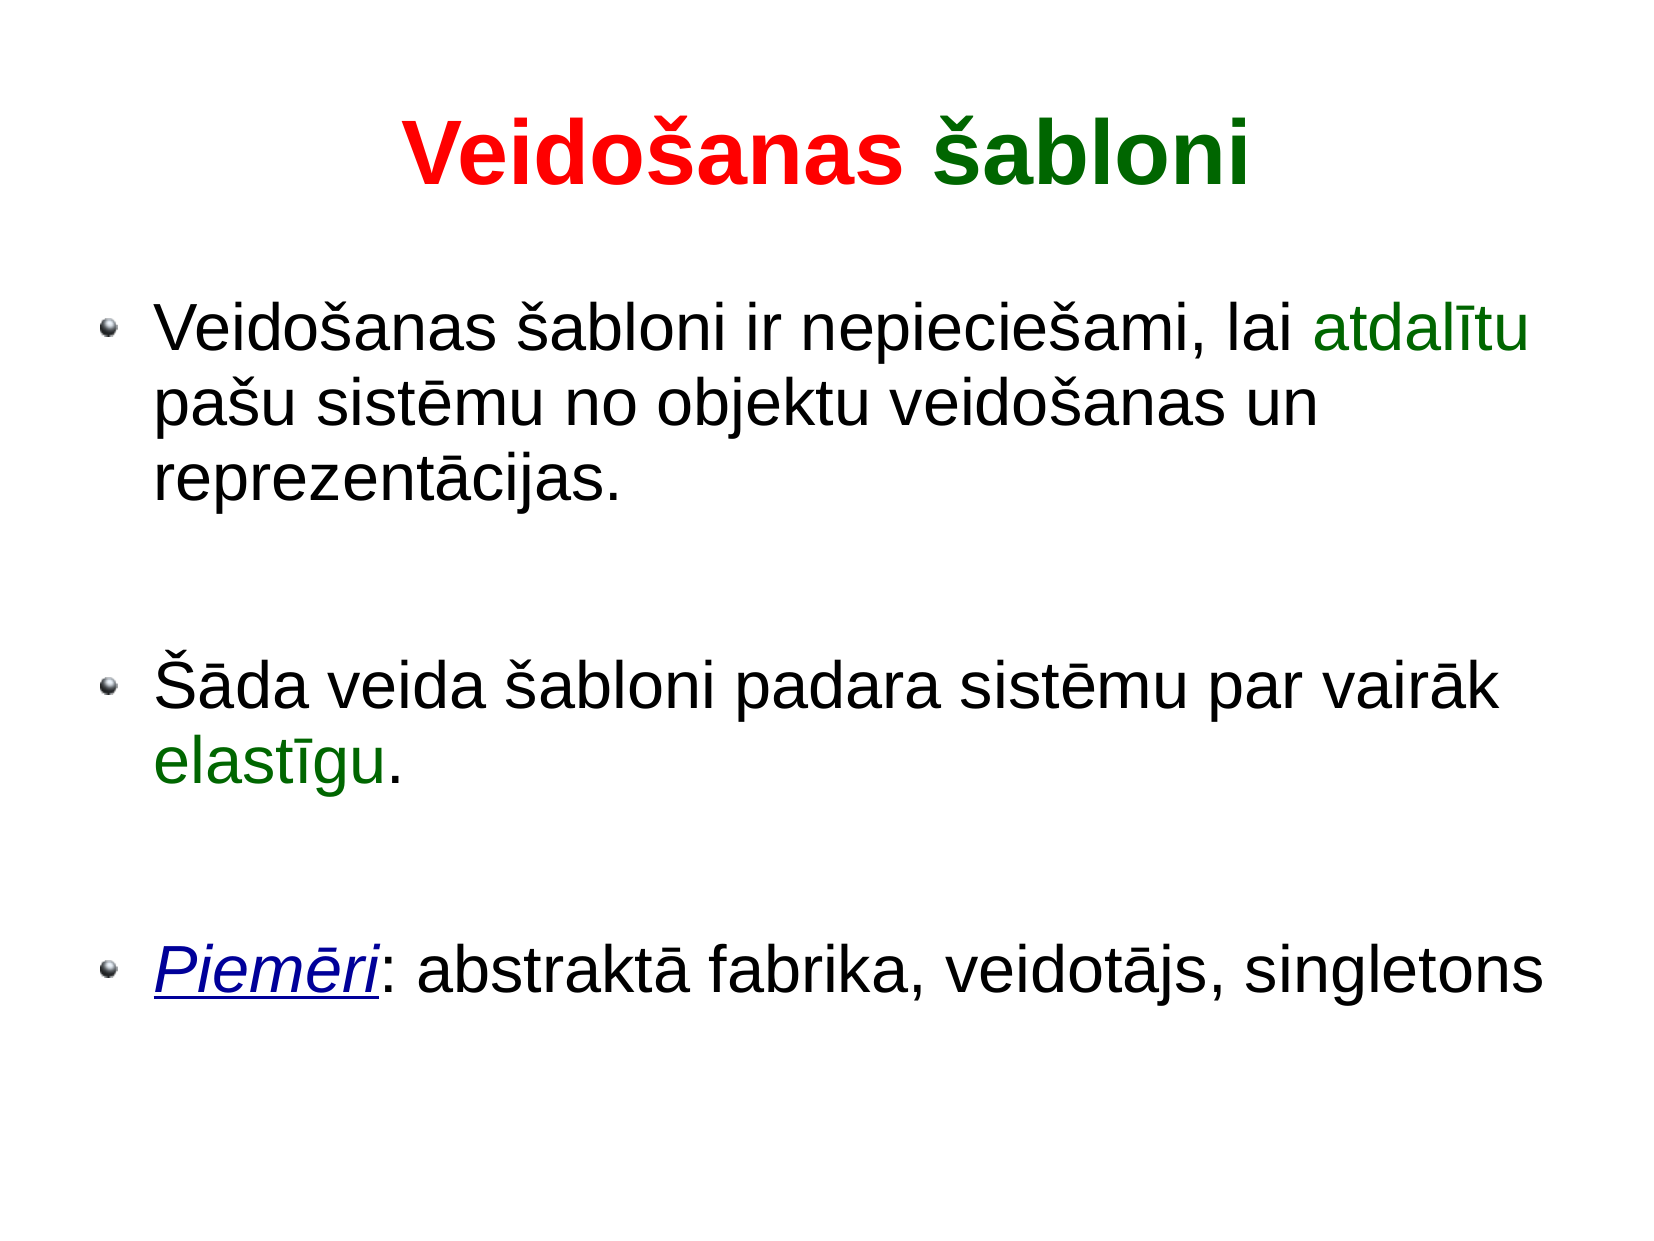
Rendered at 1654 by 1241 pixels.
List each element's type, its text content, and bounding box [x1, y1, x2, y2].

title Veidošanas šabloni [82, 49, 1571, 257]
list Veidošanas šabloni ir nepieciešami, lai atdalītu pašu sistēmu no objektu veidošanas un reprezentācijas. Šāda veida šabloni padara sistēmu par vairāk elastīgu. Piemēri: abstraktā fabrika, veidotājs, singletons [82, 290, 1571, 1010]
